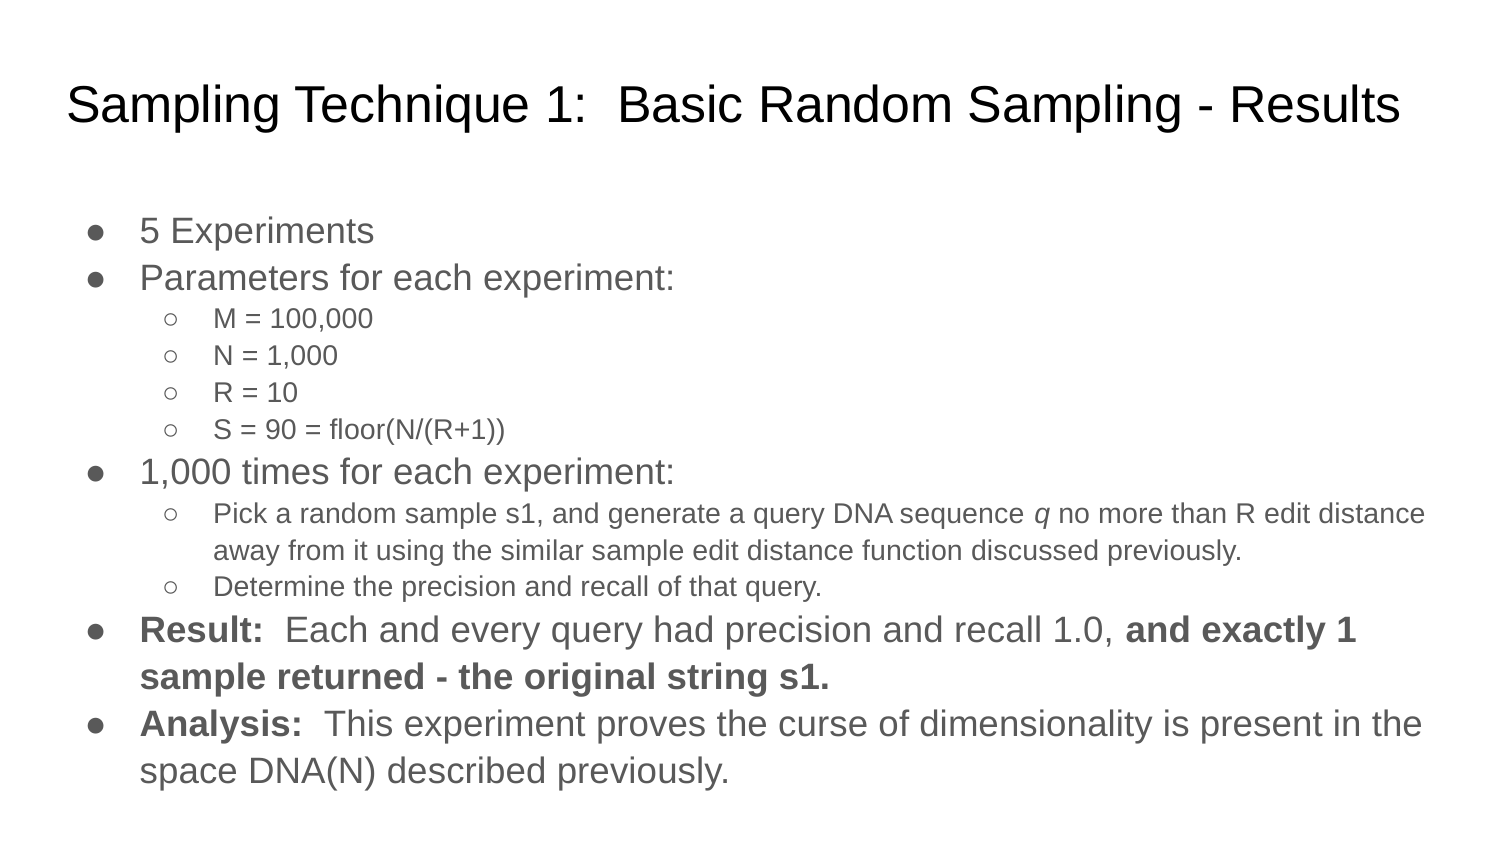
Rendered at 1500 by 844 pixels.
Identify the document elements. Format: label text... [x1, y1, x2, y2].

title Sampling Technique 1: Basic Random Sampling - Results [51, 60, 1449, 155]
list 5 Experiments Parameters for each experiment: M = 100,000 N = 1,000 R = 10 S = 90 = floor(N/(R+1)) 1,000 times for each experiment: Pick a random sample s1, and generate a query DNA sequence q no more than R edit distance away from it using the similar sample edit distance function discussed previously. Determine the precision and recall of that query. Result: Each and every query had precision and recall 1.0, and exactly 1 sample returned - the original string s1. Analysis: This experiment proves the curse of dimensionality is present in the space DNA(N) described previously. [51, 189, 1449, 809]
